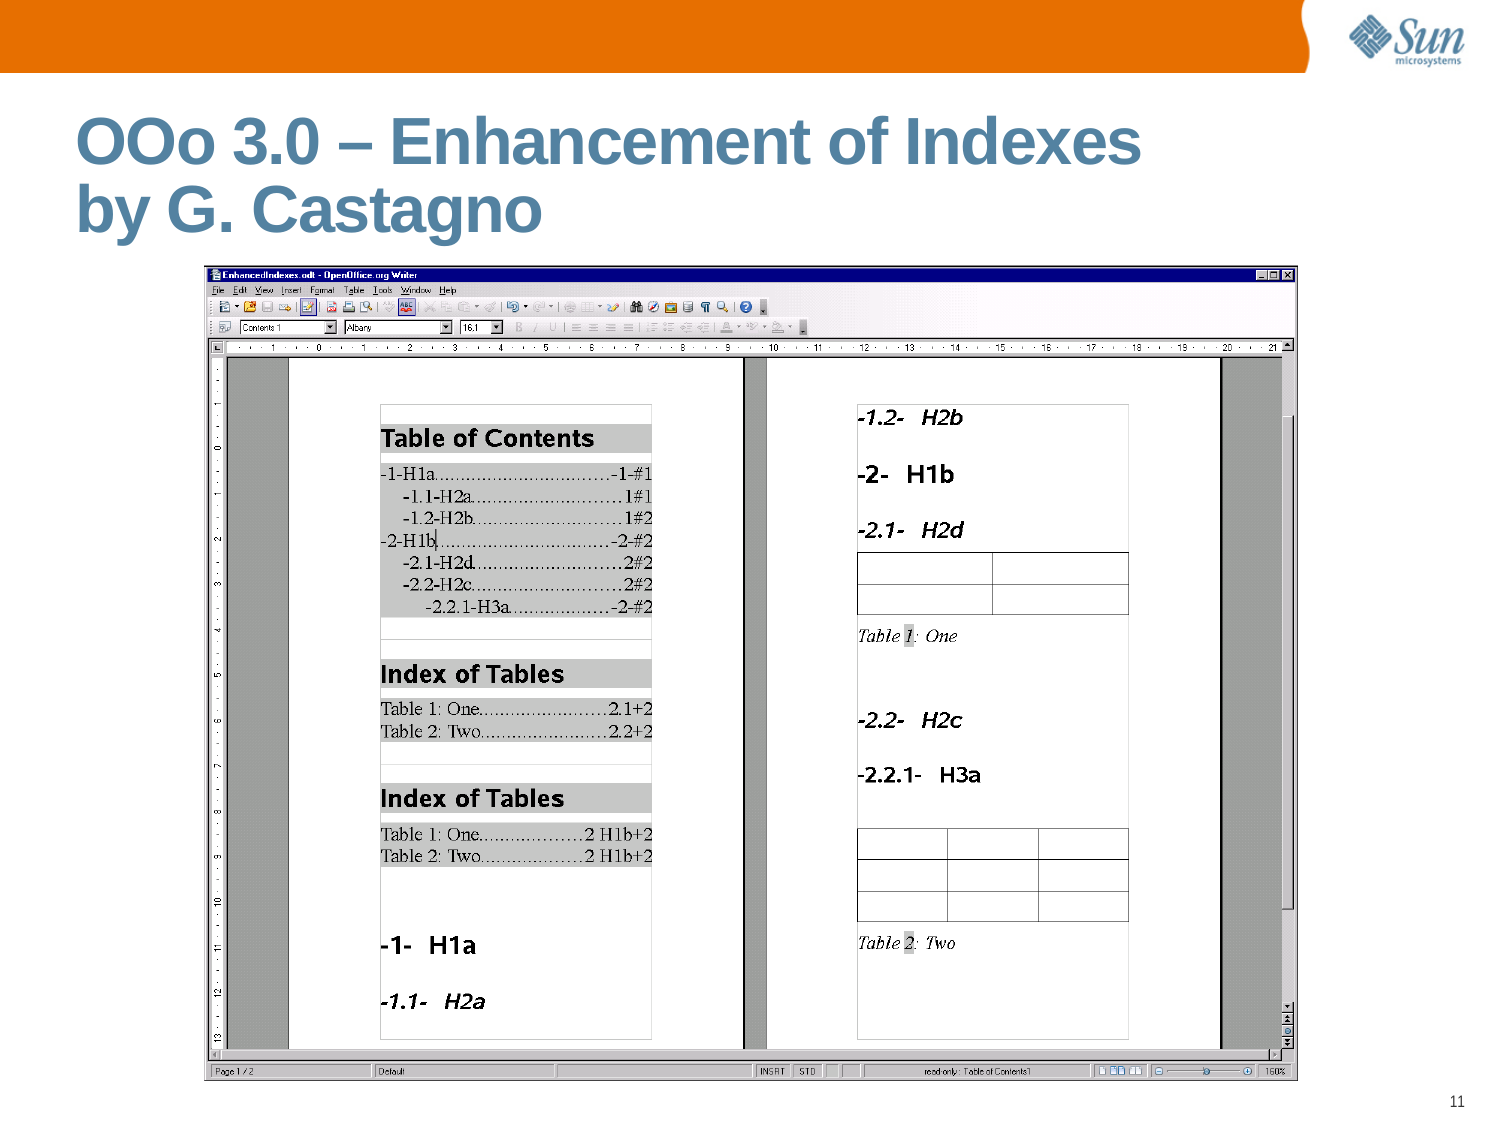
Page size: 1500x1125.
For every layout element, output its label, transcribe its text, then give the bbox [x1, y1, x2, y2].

picture [0, 0, 1500, 73]
title OOo 3.0 – Enhancement of Indexes by G. Castagno [75, 111, 1437, 254]
picture [204, 265, 1298, 1081]
